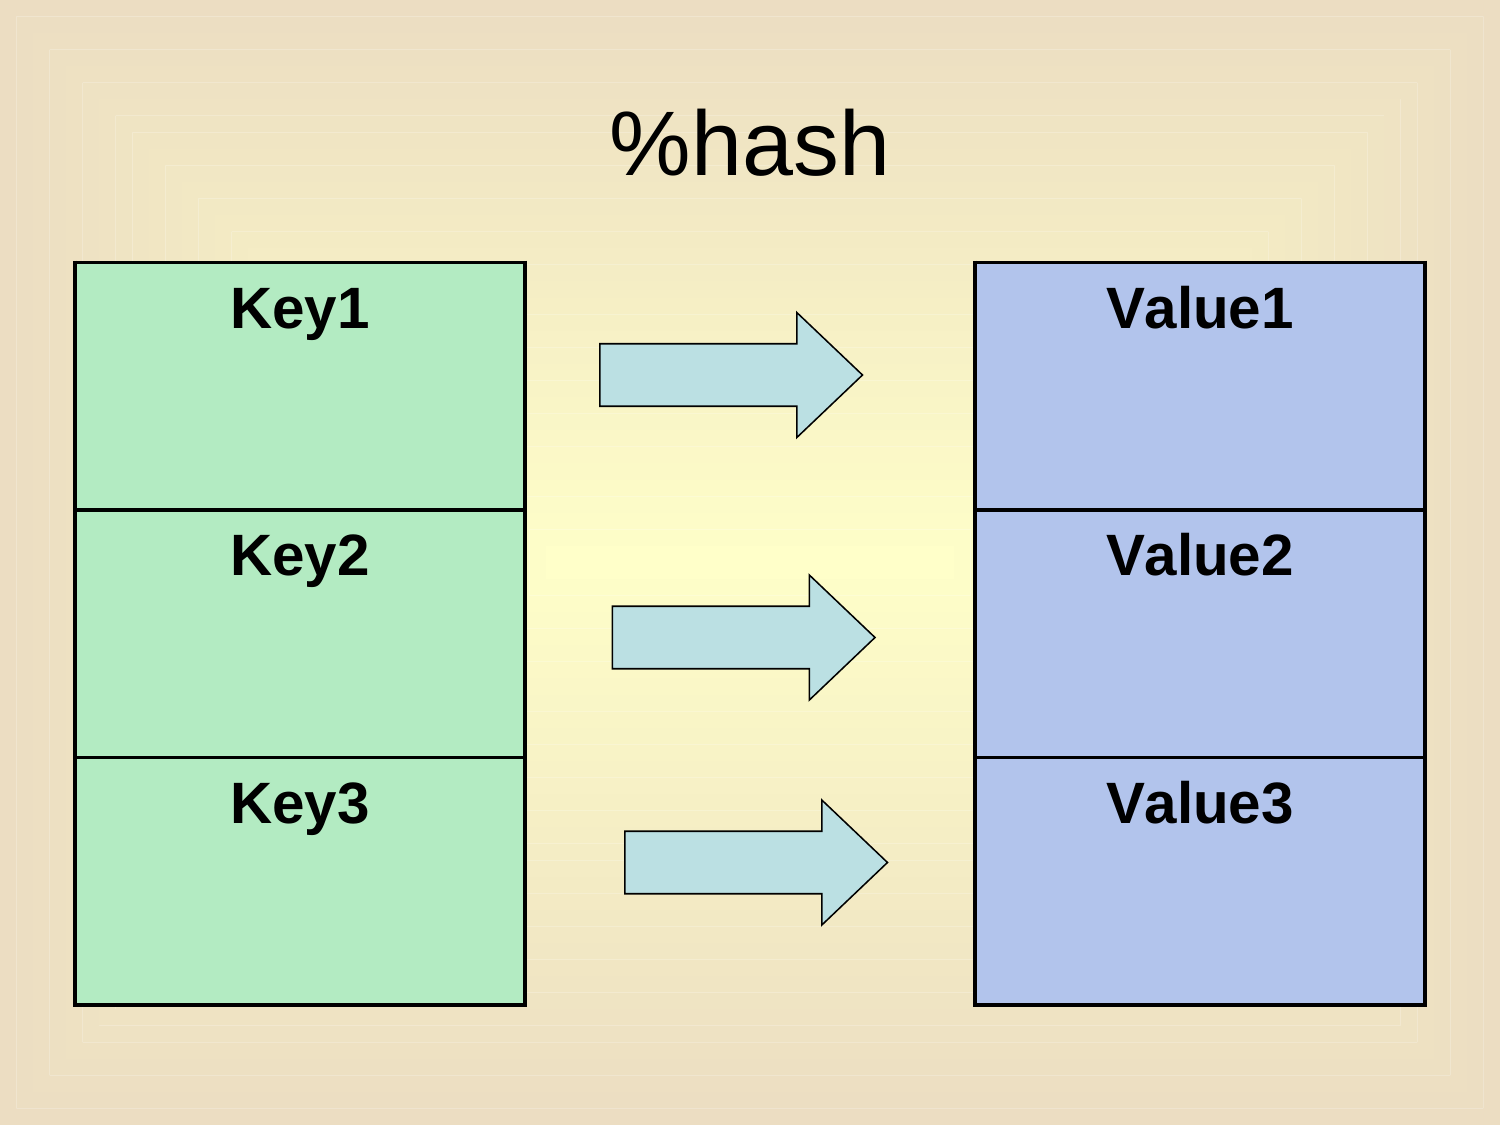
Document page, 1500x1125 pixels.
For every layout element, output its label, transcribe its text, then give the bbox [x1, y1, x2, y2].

table_header Key1 [77, 264, 523, 508]
table_header [527, 262, 973, 510]
table_cell [527, 758, 973, 1005]
table_cell Value3 [977, 759, 1423, 1003]
text_box [612, 575, 876, 701]
table_cell Key3 [77, 759, 523, 1003]
table_cell Key2 [77, 512, 523, 756]
table_cell [527, 510, 973, 758]
table_cell Value2 [977, 512, 1423, 756]
text_box [624, 800, 888, 926]
title %hash [75, 45, 1426, 233]
table_header Value1 [977, 264, 1423, 508]
text_box [599, 312, 863, 438]
